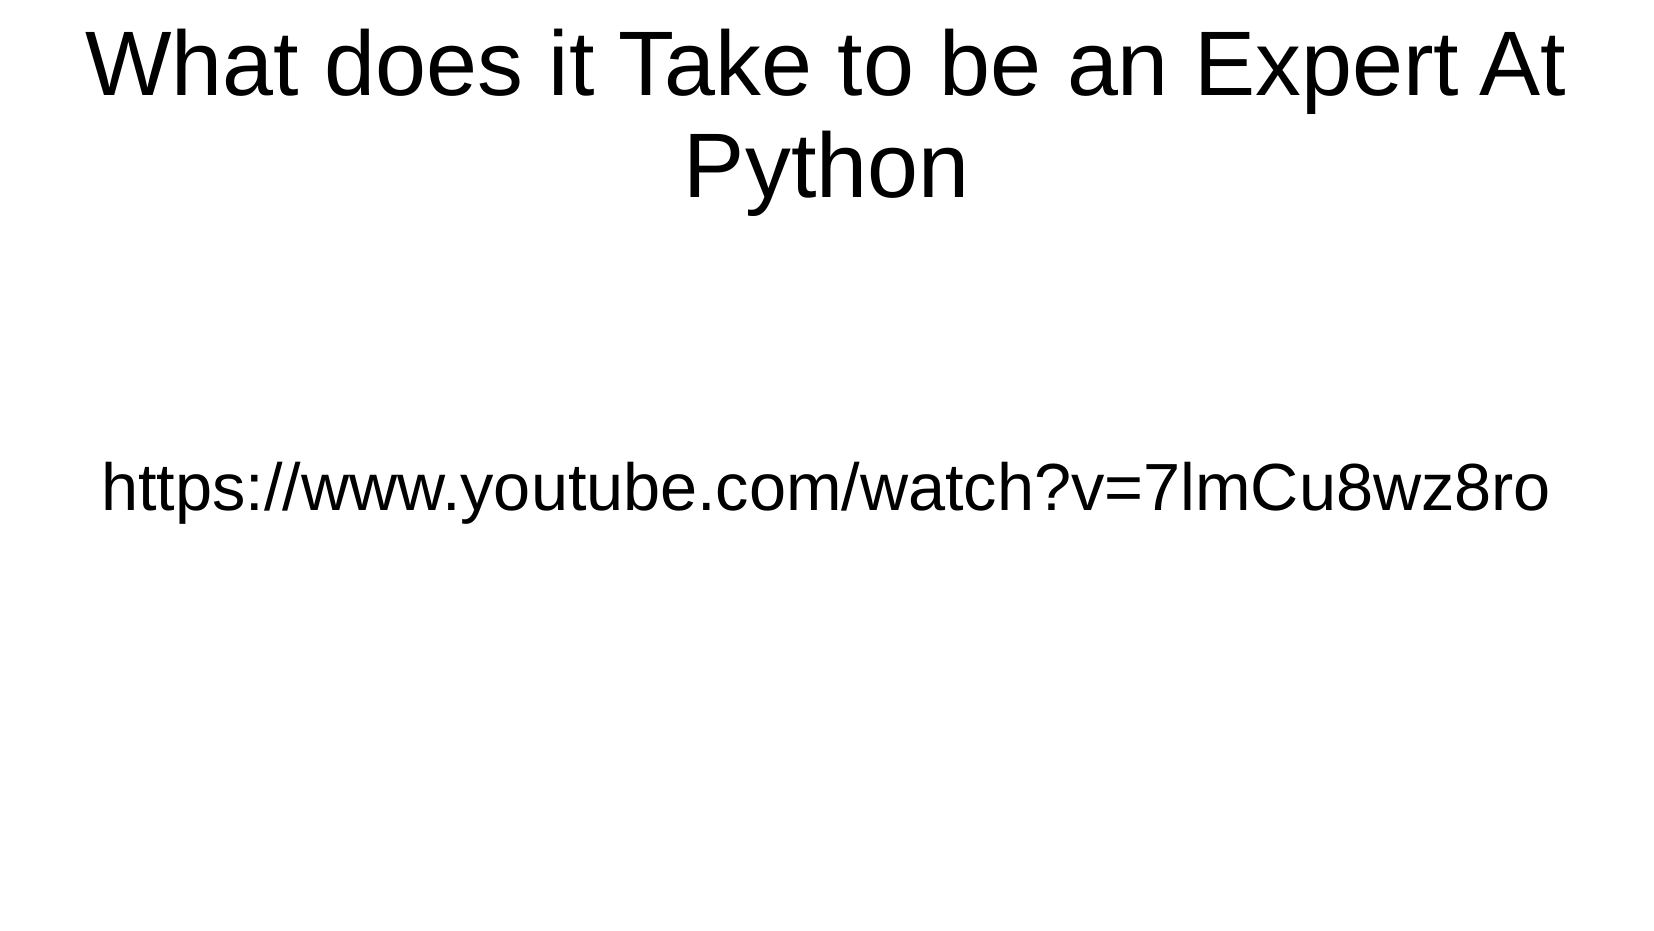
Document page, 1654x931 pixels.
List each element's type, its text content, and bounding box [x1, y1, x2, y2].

title What does it Take to be an Expert At Python [82, 12, 1571, 217]
subtitle https://www.youtube.com/watch?v=7lmCu8wz8ro [82, 217, 1571, 758]
